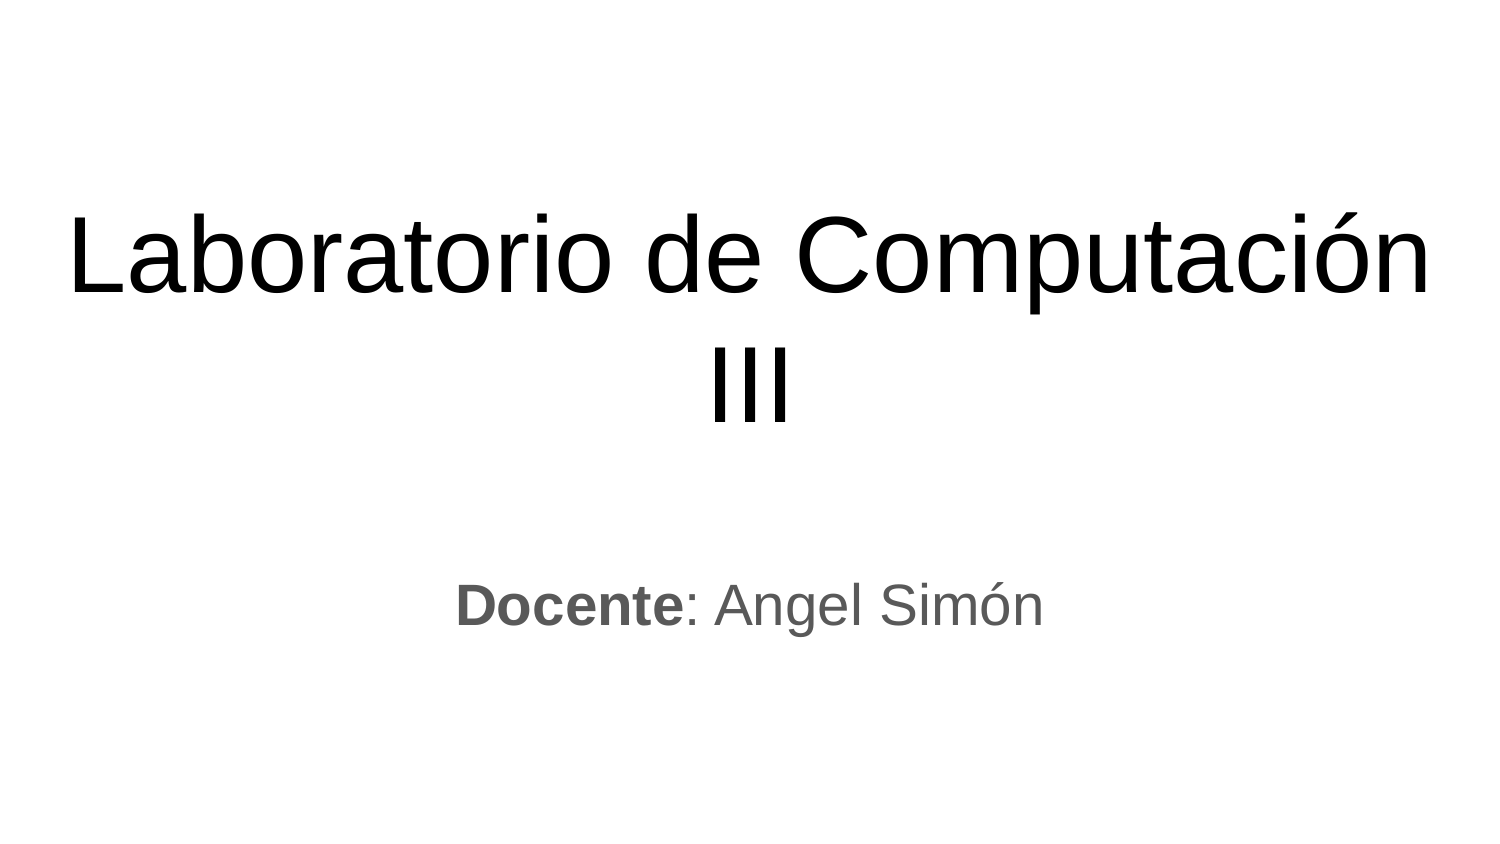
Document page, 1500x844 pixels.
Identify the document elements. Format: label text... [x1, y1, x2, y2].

title Laboratorio de Computación III [51, 122, 1449, 459]
subtitle Docente: Angel Simón [51, 551, 1449, 682]
